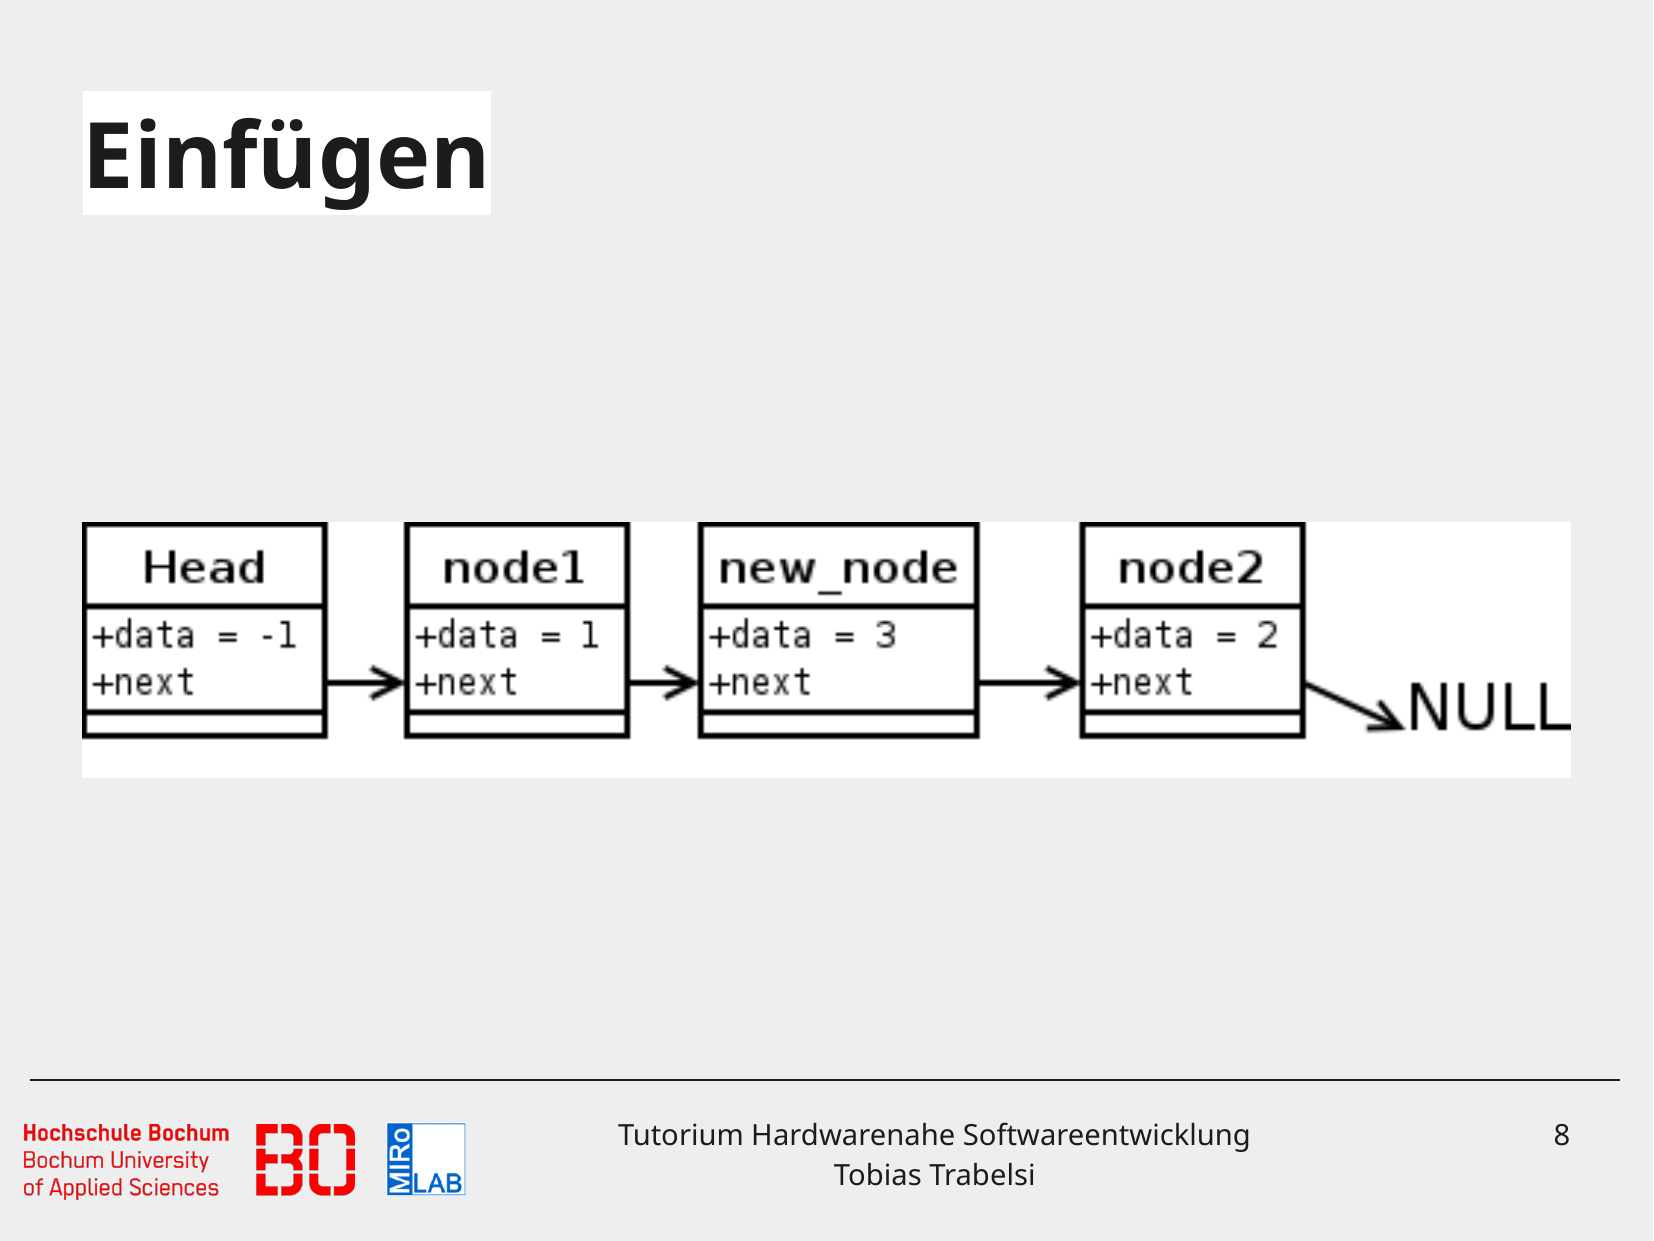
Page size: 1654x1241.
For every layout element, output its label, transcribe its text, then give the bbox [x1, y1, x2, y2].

picture [24, 1124, 355, 1200]
title Einfügen [82, 49, 1561, 257]
picture [386, 1122, 466, 1196]
picture [82, 522, 1571, 778]
